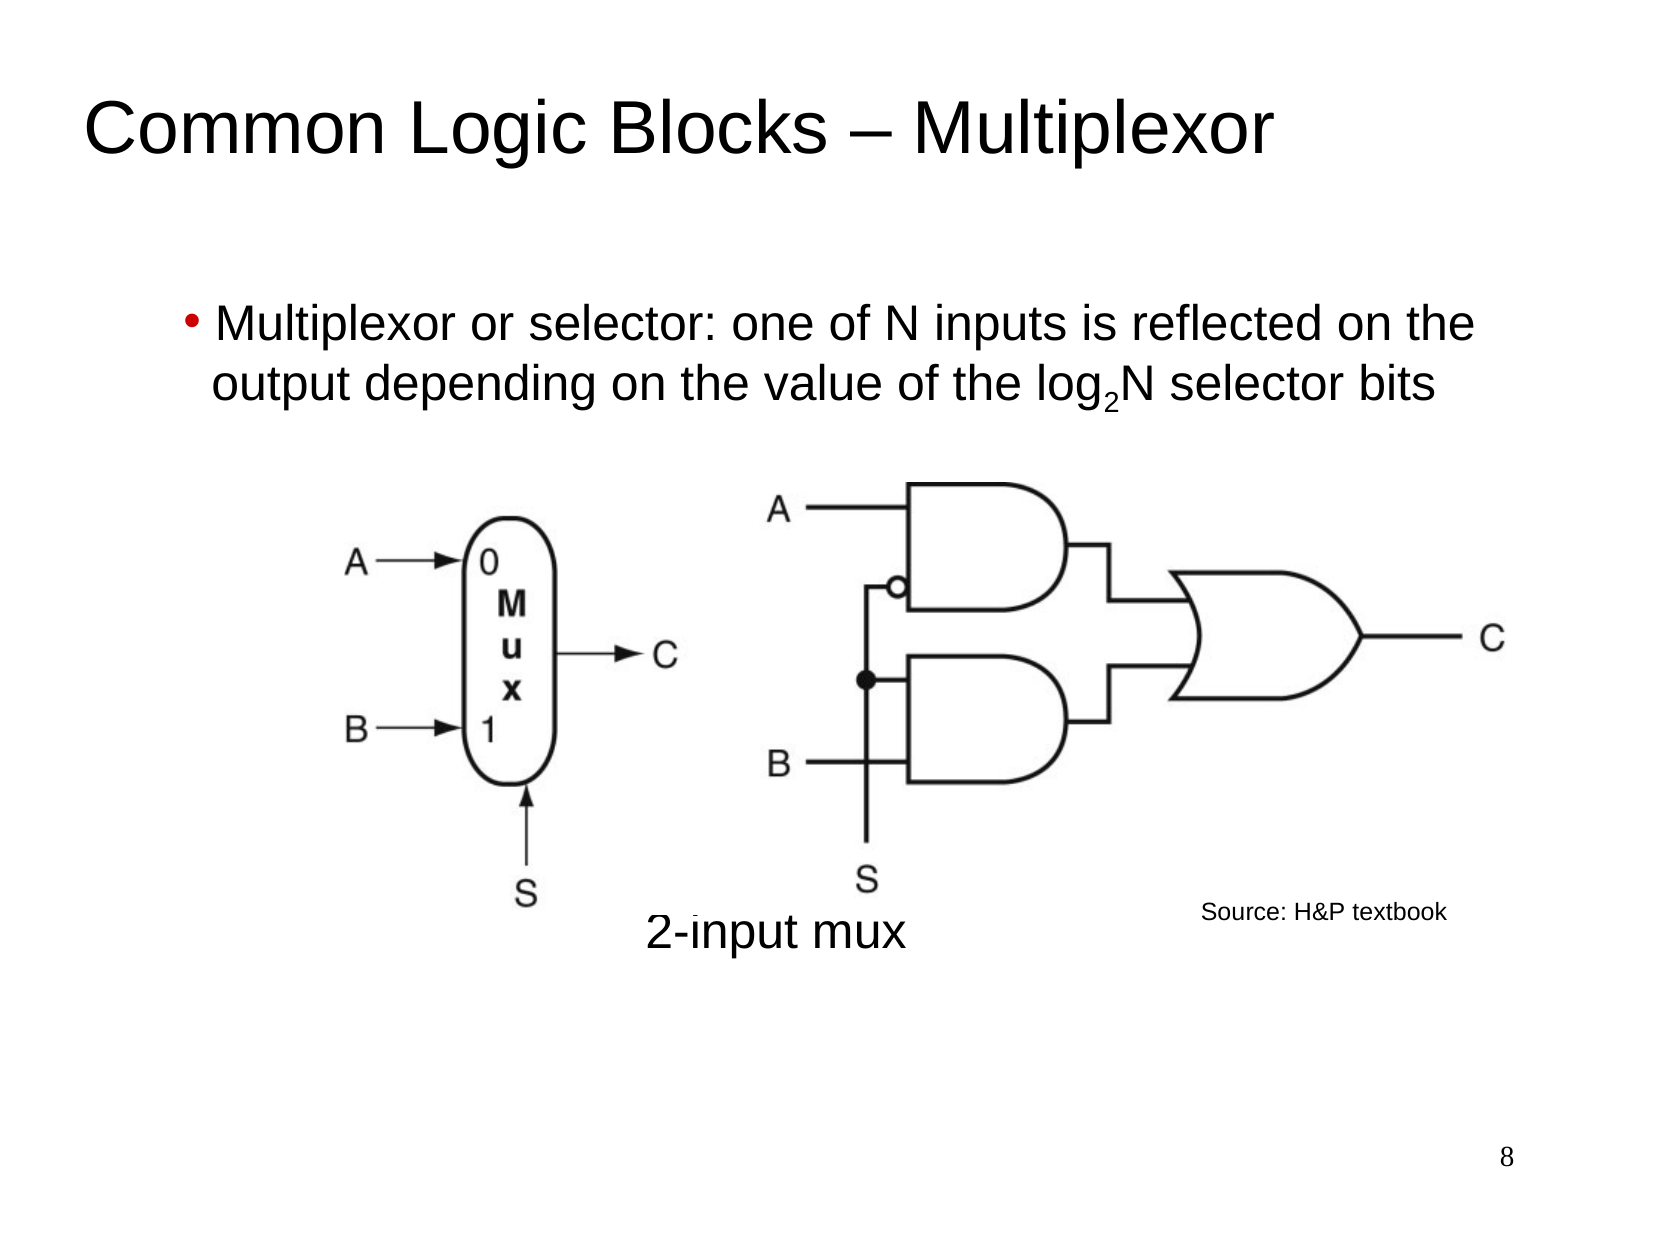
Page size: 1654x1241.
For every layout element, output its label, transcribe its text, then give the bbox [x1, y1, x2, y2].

picture [344, 482, 1506, 915]
text_box Multiplexor or selector: one of N inputs is reflected on the output depending on the value of the log2N selector bits 2-input mux [168, 282, 1492, 967]
text_box Source: H&P textbook [1186, 887, 1463, 933]
text_box <number> [1184, 1129, 1530, 1213]
text_box Common Logic Blocks – Multiplexor [68, 71, 1291, 177]
